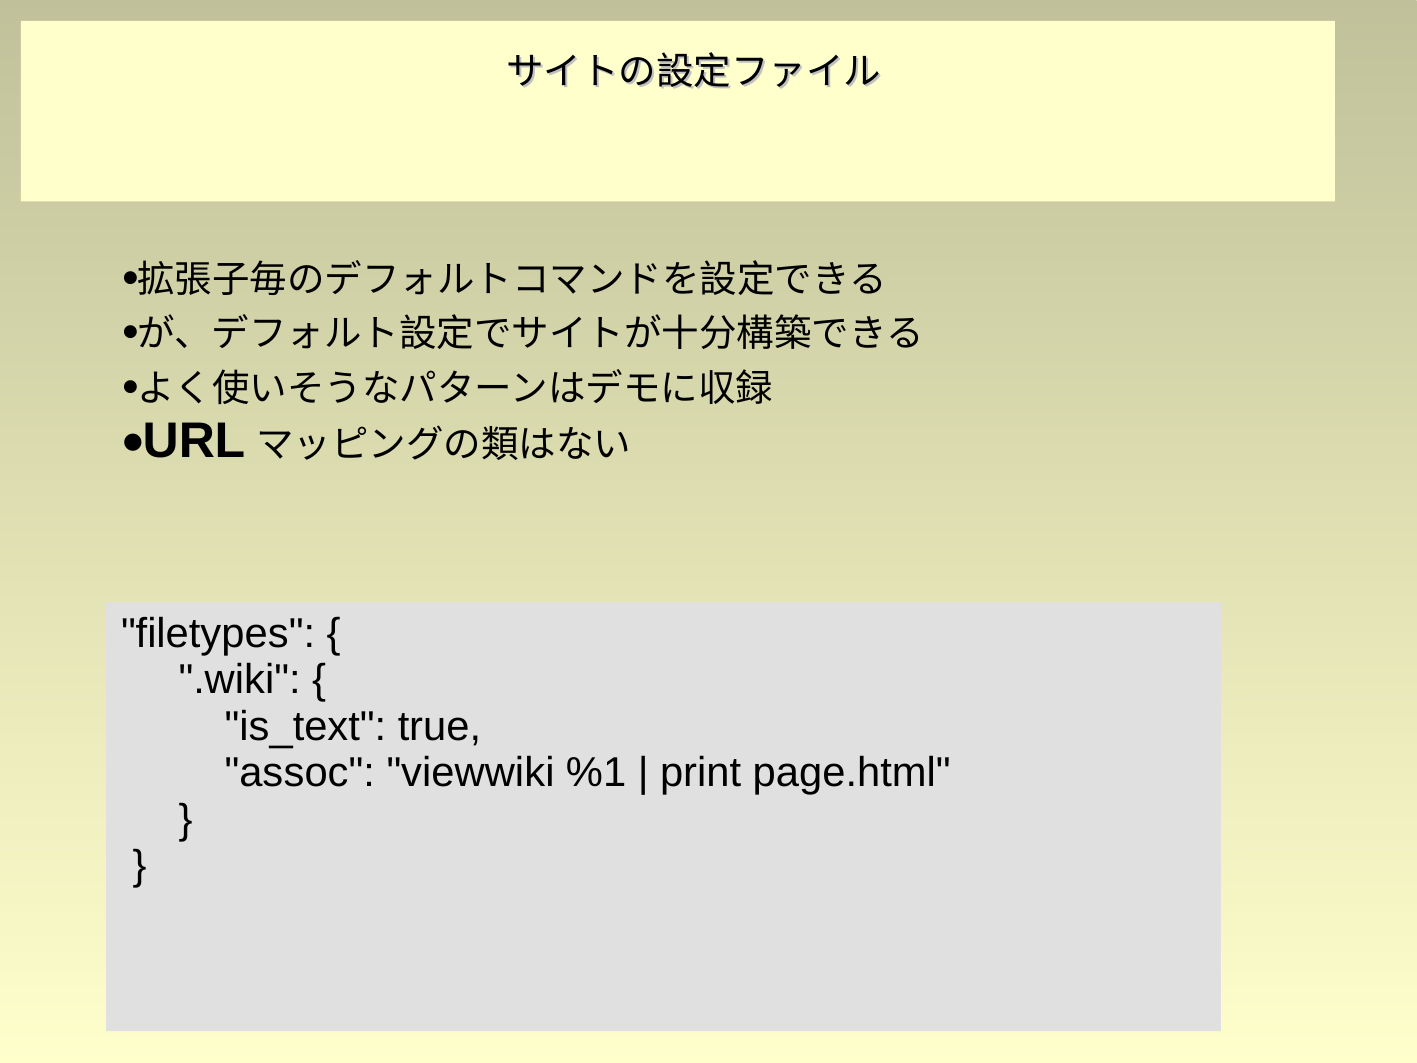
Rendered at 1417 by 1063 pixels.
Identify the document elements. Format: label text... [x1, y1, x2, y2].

text_box サイトの設定ファイル [22, 33, 1365, 180]
text_box "filetypes": { ".wiki": { "is_text": true, "assoc": "viewwiki %1 | print page.html" } } [106, 602, 1221, 1032]
text_box [20, 20, 1335, 202]
text_box 拡張子毎のデフォルトコマンドを設定できる が、デフォルト設定でサイトが十分構築できる よく使いそうなパターンはデモに収録 URLマッピングの類はない [108, 241, 1263, 544]
